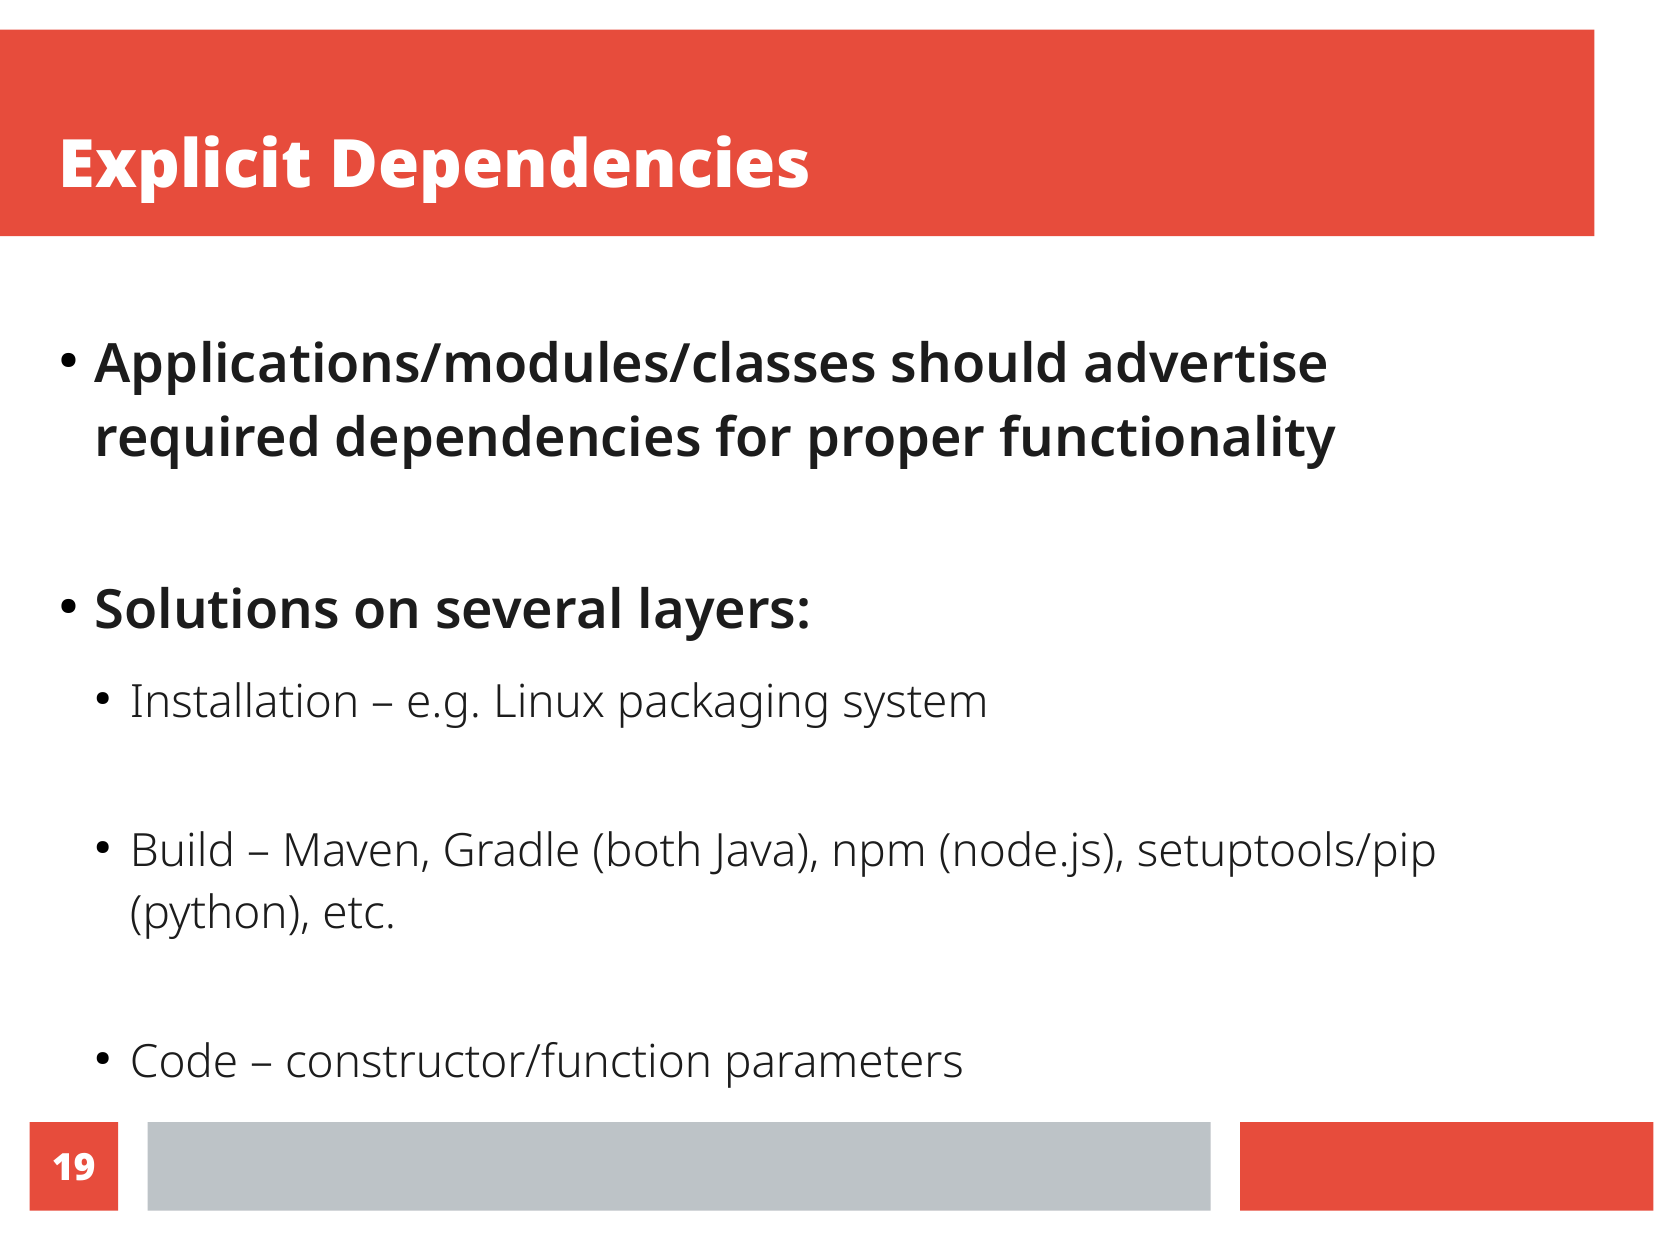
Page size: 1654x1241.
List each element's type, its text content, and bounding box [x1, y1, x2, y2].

title Explicit Dependencies [59, 59, 1595, 207]
list Applications/modules/classes should advertise required dependencies for proper functionality Solutions on several layers: Installation – e.g. Linux packaging system Build – Maven, Gradle (both Java), npm (node.js), setuptools/pip (python), etc. Code – constructor/function parameters [59, 324, 1565, 1093]
